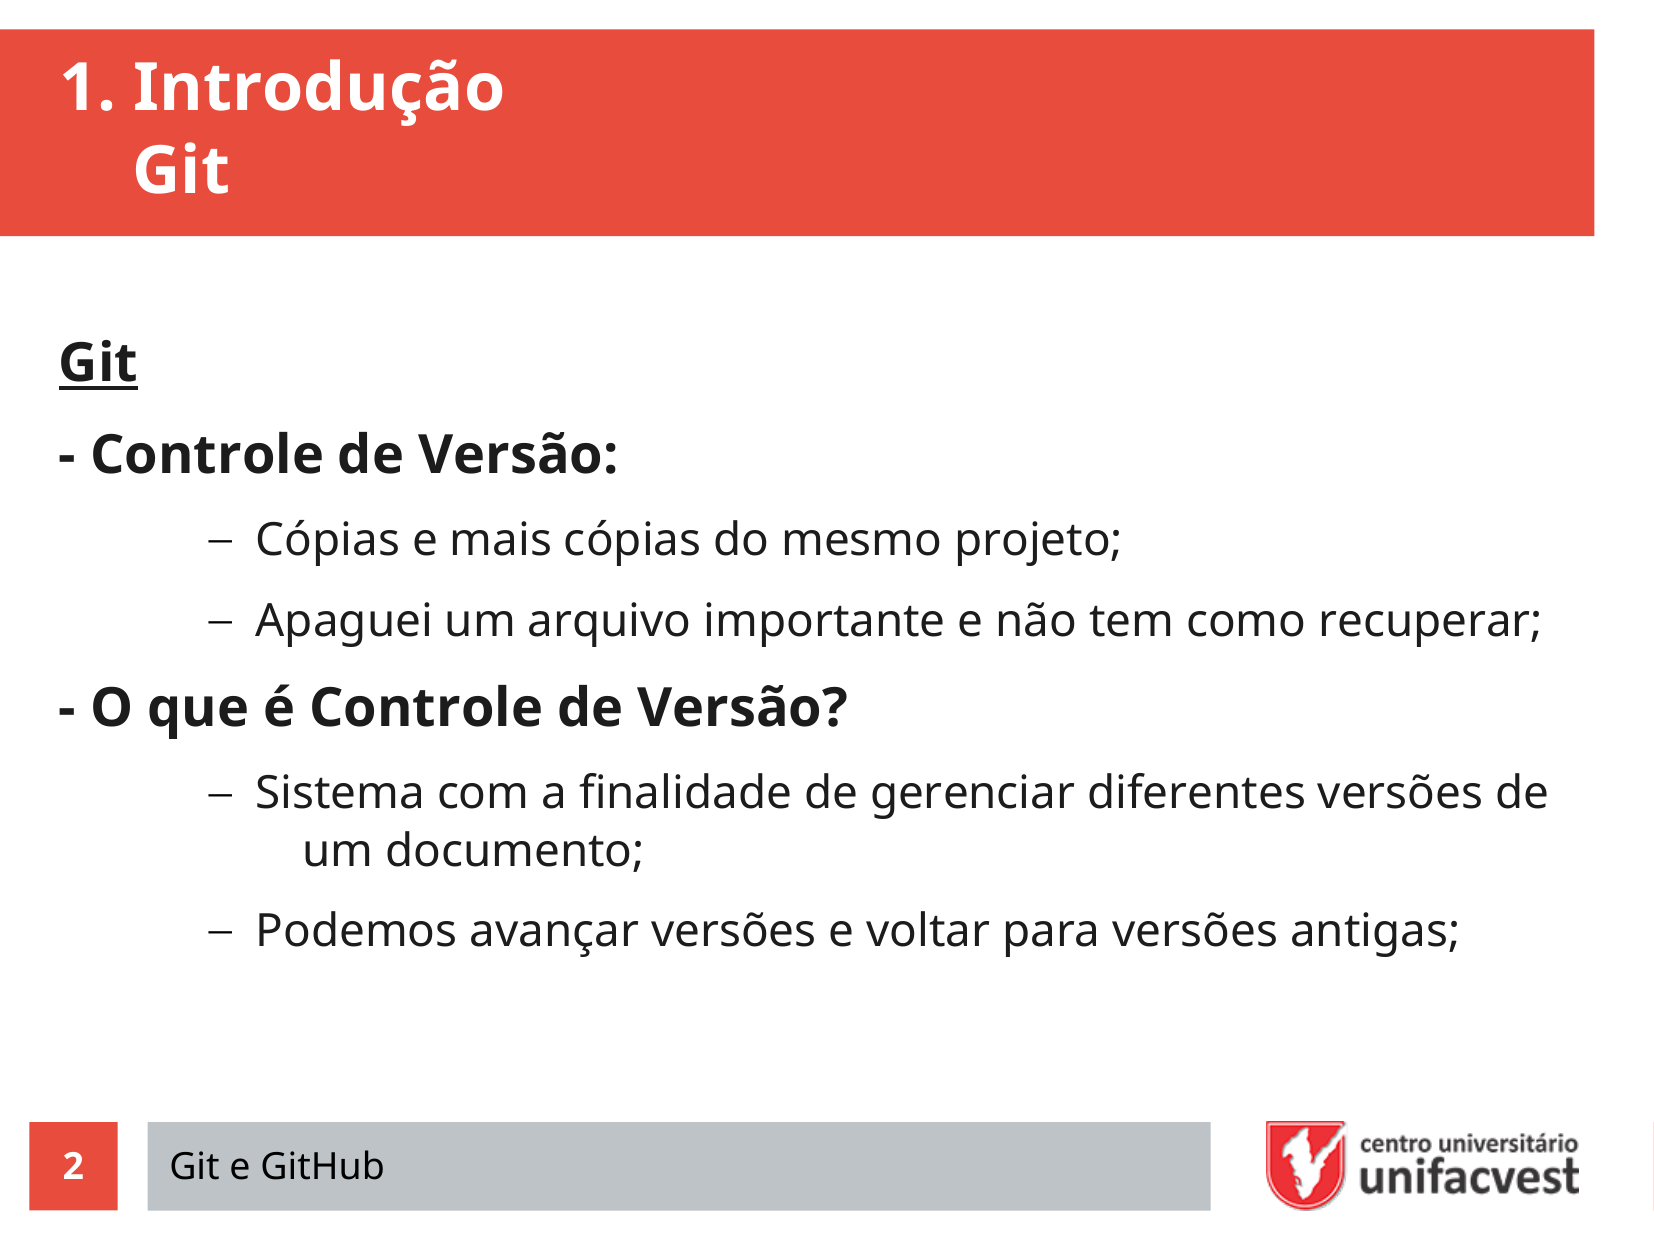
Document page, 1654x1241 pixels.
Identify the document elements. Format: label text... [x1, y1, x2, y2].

picture [1266, 1121, 1579, 1211]
text_box [1238, 1120, 1654, 1212]
title 1. Introdução Git [59, 59, 1595, 207]
text_box Git e GitHub [154, 1132, 1205, 1196]
list Git - Controle de Versão: Cópias e mais cópias do mesmo projeto; Apaguei um arquivo importante e não tem como recuperar; - O que é Controle de Versão? Sistema com a finalidade de gerenciar diferentes versões de um documento; Podemos avançar versões e voltar para versões antigas; [59, 324, 1566, 1093]
